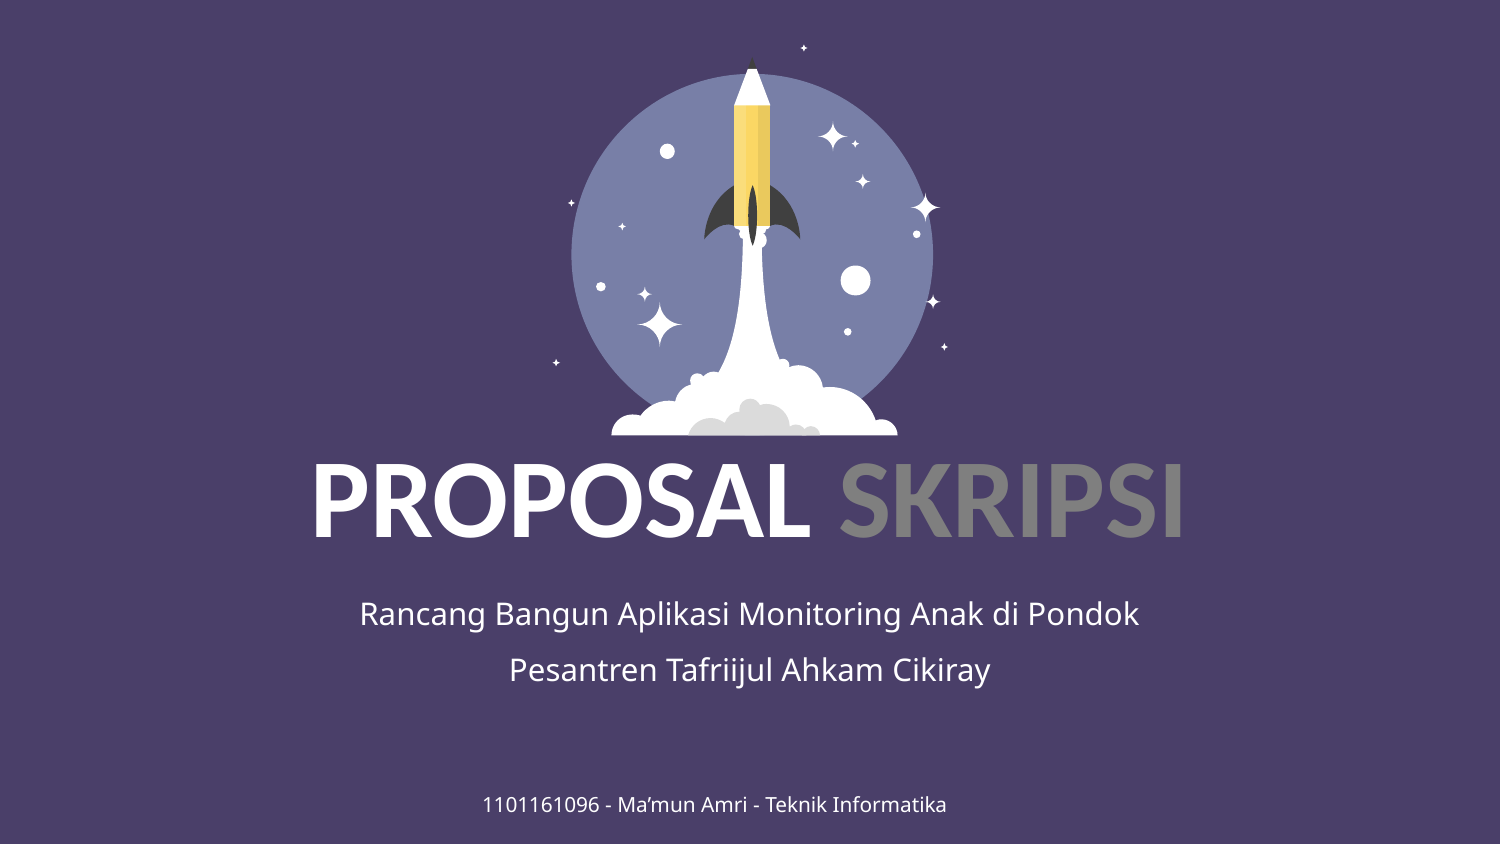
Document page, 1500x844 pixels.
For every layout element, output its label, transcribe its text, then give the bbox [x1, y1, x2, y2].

text_box Rancang Bangun Aplikasi Monitoring Anak di Pondok Pesantren Tafriijul Ahkam Cikiray [328, 567, 1172, 695]
picture [552, 43, 949, 436]
text_box 1101161096 - Ma’mun Amri - Teknik Informatika [292, 771, 1137, 824]
text_box PROPOSAL SKRIPSI [279, 417, 1221, 568]
